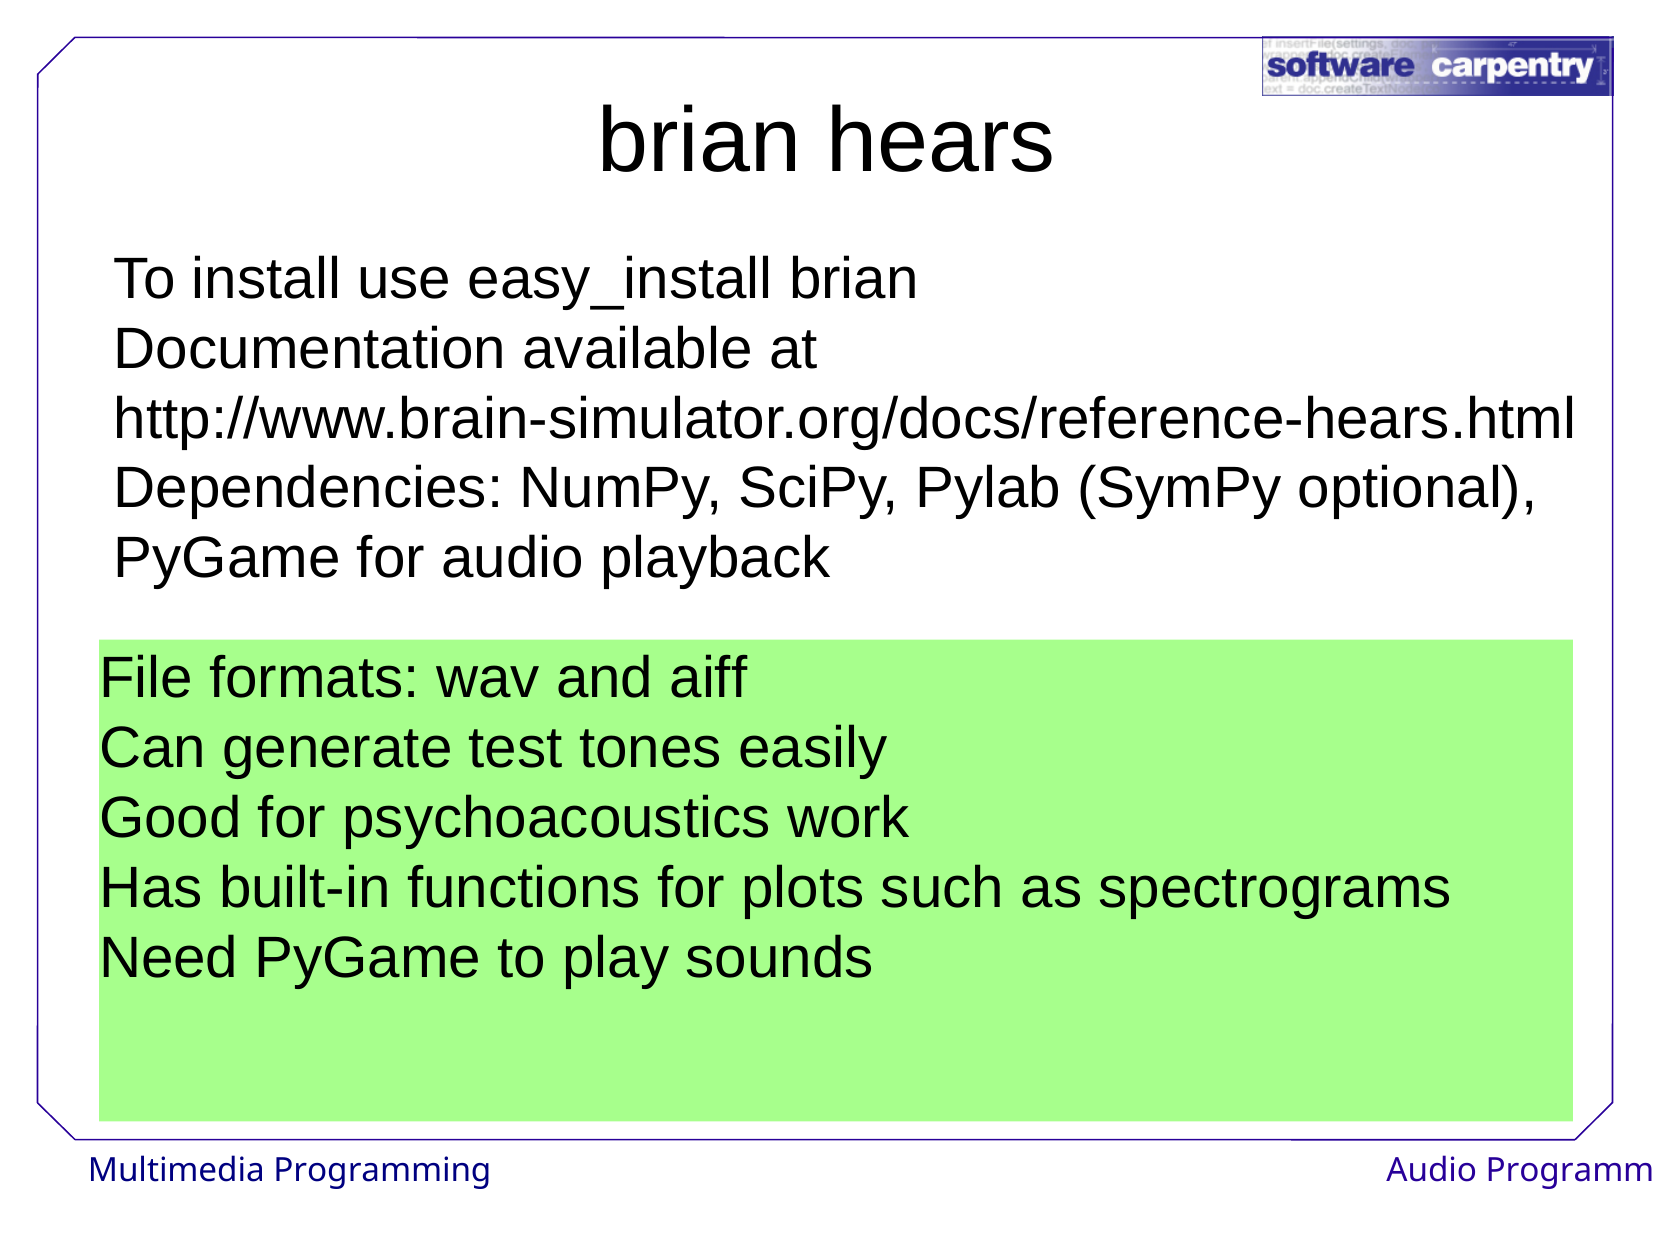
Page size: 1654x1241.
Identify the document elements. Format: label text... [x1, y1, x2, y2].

text_box brian hears [82, 82, 1572, 205]
list To install use easy_install brian Documentation available at http://www.brain-simulator.org/docs/reference-hears.html Dependencies: NumPy, SciPy, Pylab (SymPy optional), PyGame for audio playback [99, 232, 1602, 622]
text_box File formats: wav and aiff Can generate test tones easily Good for psychoacoustics work Has built-in functions for plots such as spectrograms Need PyGame to play sounds [99, 639, 1573, 1122]
picture [1262, 36, 1614, 96]
